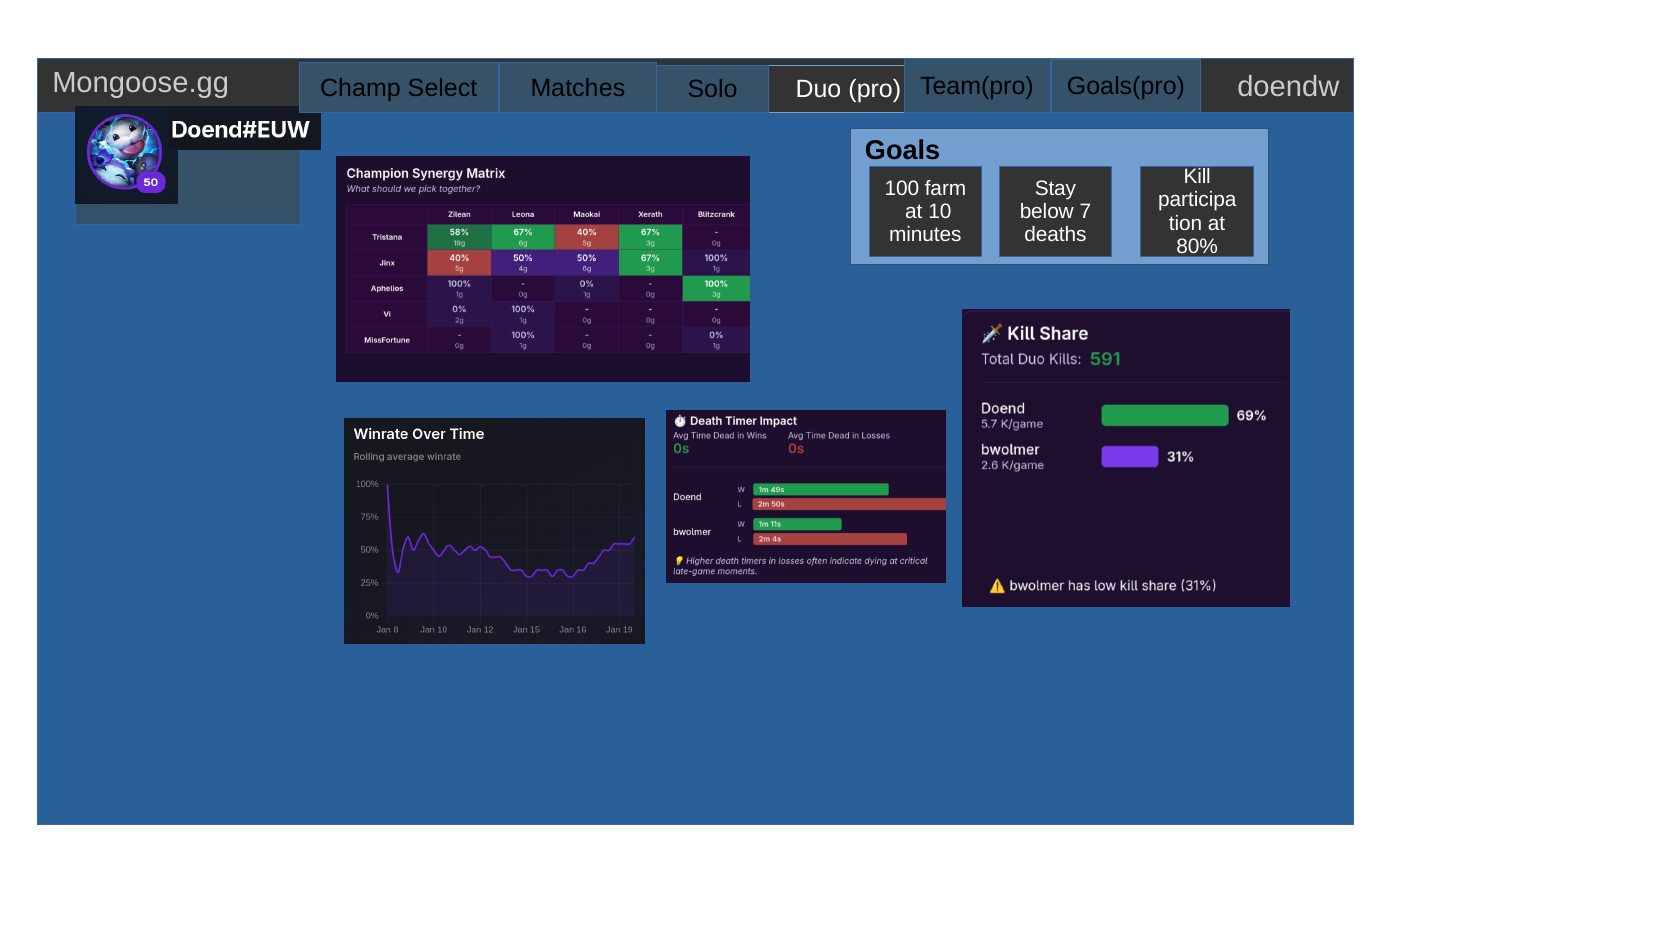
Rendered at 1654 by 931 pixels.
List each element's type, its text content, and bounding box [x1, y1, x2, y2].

text_box Goals(pro) [1051, 59, 1201, 113]
text_box Champ Select [299, 62, 499, 113]
picture [666, 410, 946, 583]
text_box doendw [1222, 62, 1355, 111]
text_box Kill participation at 80% [1140, 166, 1254, 257]
text_box Matches [499, 62, 657, 113]
text_box [37, 58, 904, 106]
text_box Stay below 7 deaths [999, 166, 1112, 257]
text_box Goals [850, 128, 1269, 265]
text_box Solo [657, 65, 769, 113]
text_box 100 farm at 10 minutes [869, 166, 982, 257]
picture [75, 106, 321, 204]
picture [336, 156, 750, 383]
picture [344, 418, 645, 644]
text_box [37, 58, 1354, 825]
picture [962, 309, 1290, 607]
text_box Mongoose.gg [37, 59, 245, 107]
text_box Team(pro) [904, 58, 1051, 113]
text_box Duo (pro) [769, 65, 904, 113]
